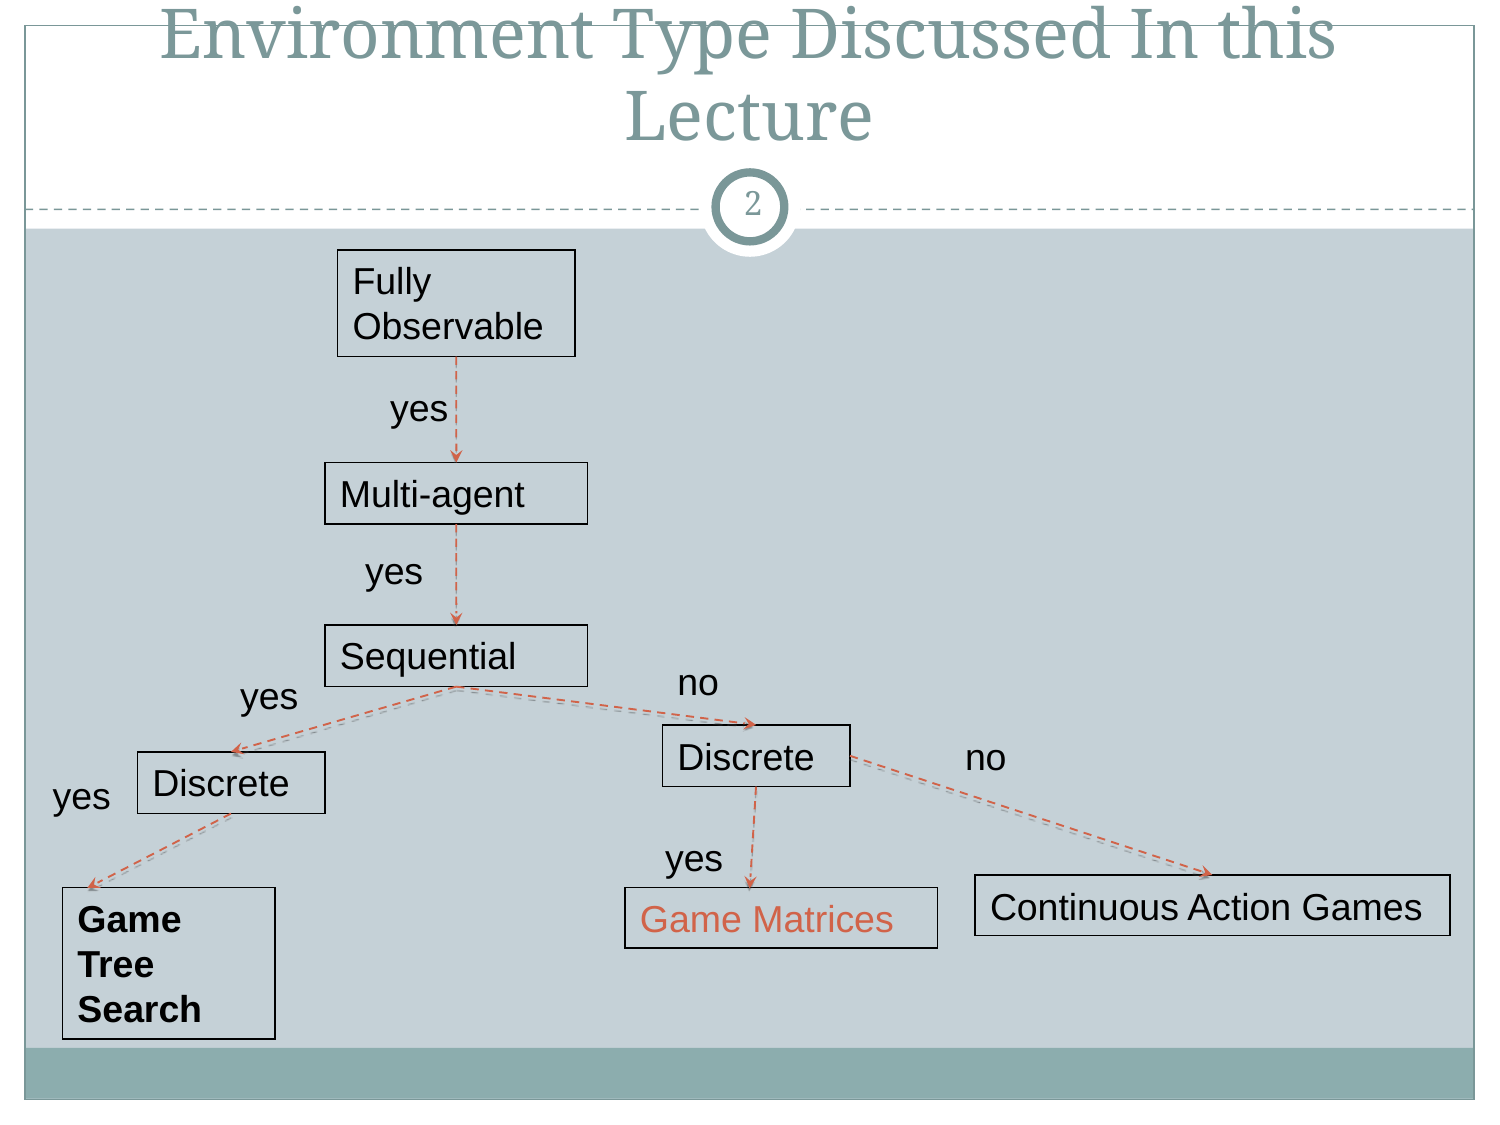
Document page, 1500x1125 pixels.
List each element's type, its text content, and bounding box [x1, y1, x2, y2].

text_box yes [37, 764, 175, 825]
text_box no [662, 650, 763, 711]
text_box Sequential [324, 624, 588, 687]
text_box Continuous Action Games [975, 875, 1450, 936]
text_box Discrete [137, 751, 325, 814]
text_box no [950, 725, 1050, 786]
text_box yes [224, 664, 363, 725]
text_box Multi-agent [324, 462, 588, 525]
text_box Fully Observable [337, 249, 575, 357]
text_box yes [374, 376, 513, 437]
title Environment Type Discussed In this Lecture [49, 37, 1450, 162]
text_box yes [349, 539, 488, 600]
slide_number <number> [715, 168, 791, 241]
text_box Discrete [662, 725, 850, 787]
text_box Game Matrices [624, 887, 938, 949]
text_box Game Tree Search [62, 887, 275, 1039]
text_box yes [649, 826, 788, 887]
